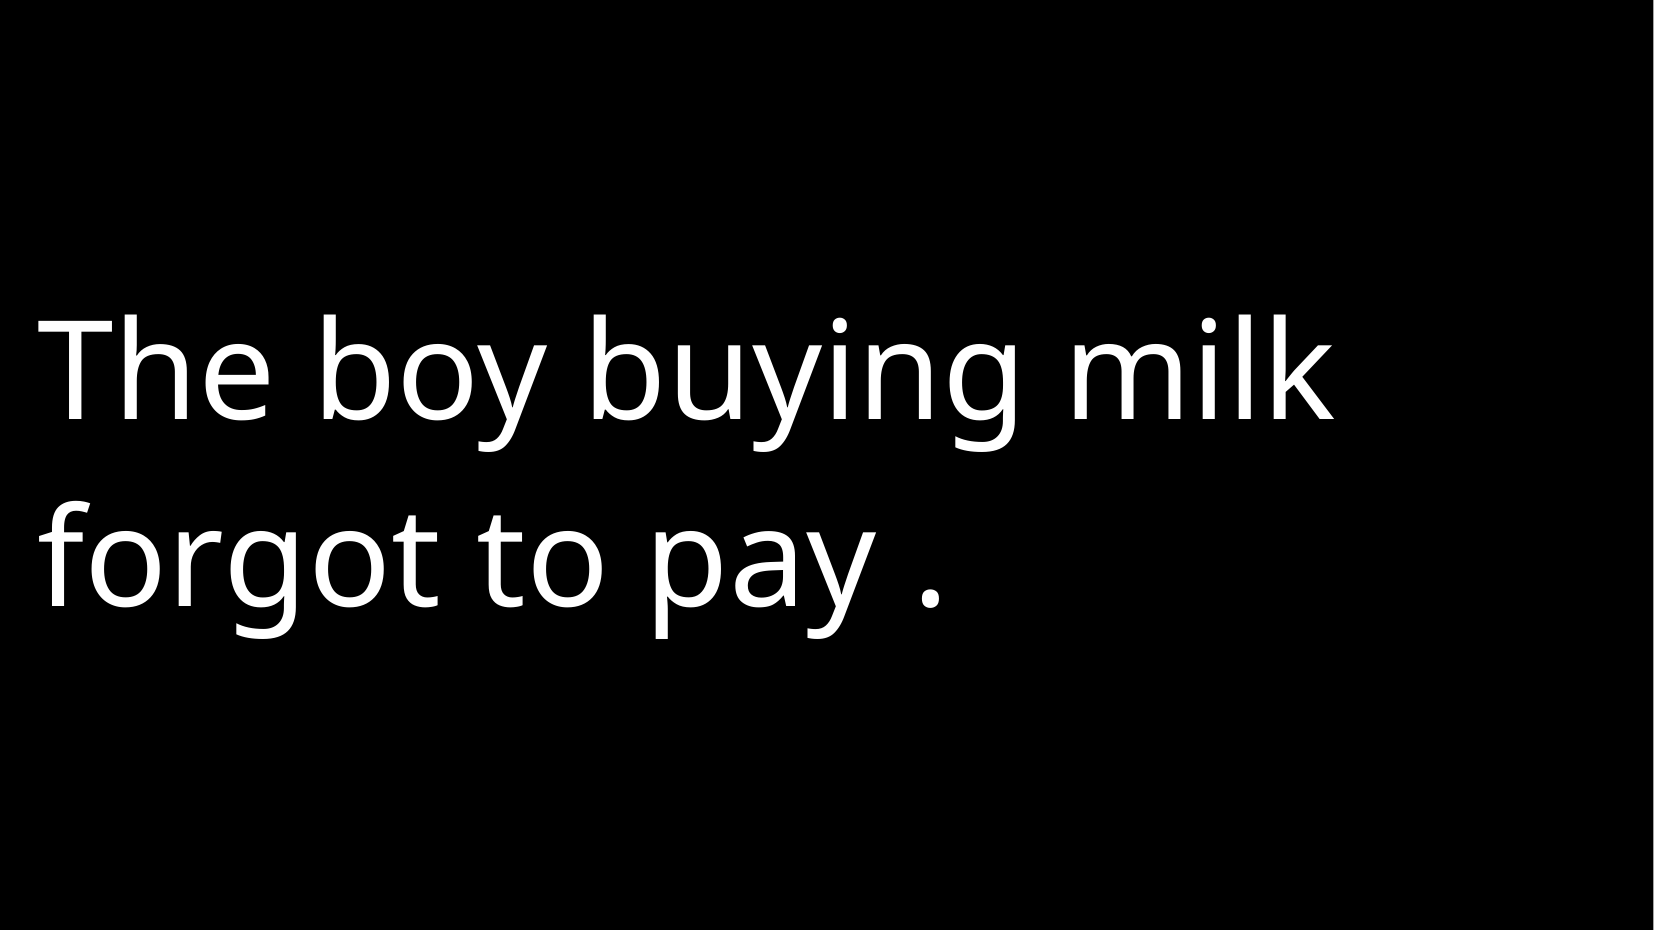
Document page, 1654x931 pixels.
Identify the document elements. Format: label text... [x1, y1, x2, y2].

title The boy buying milk forgot to pay . [37, 19, 1612, 900]
